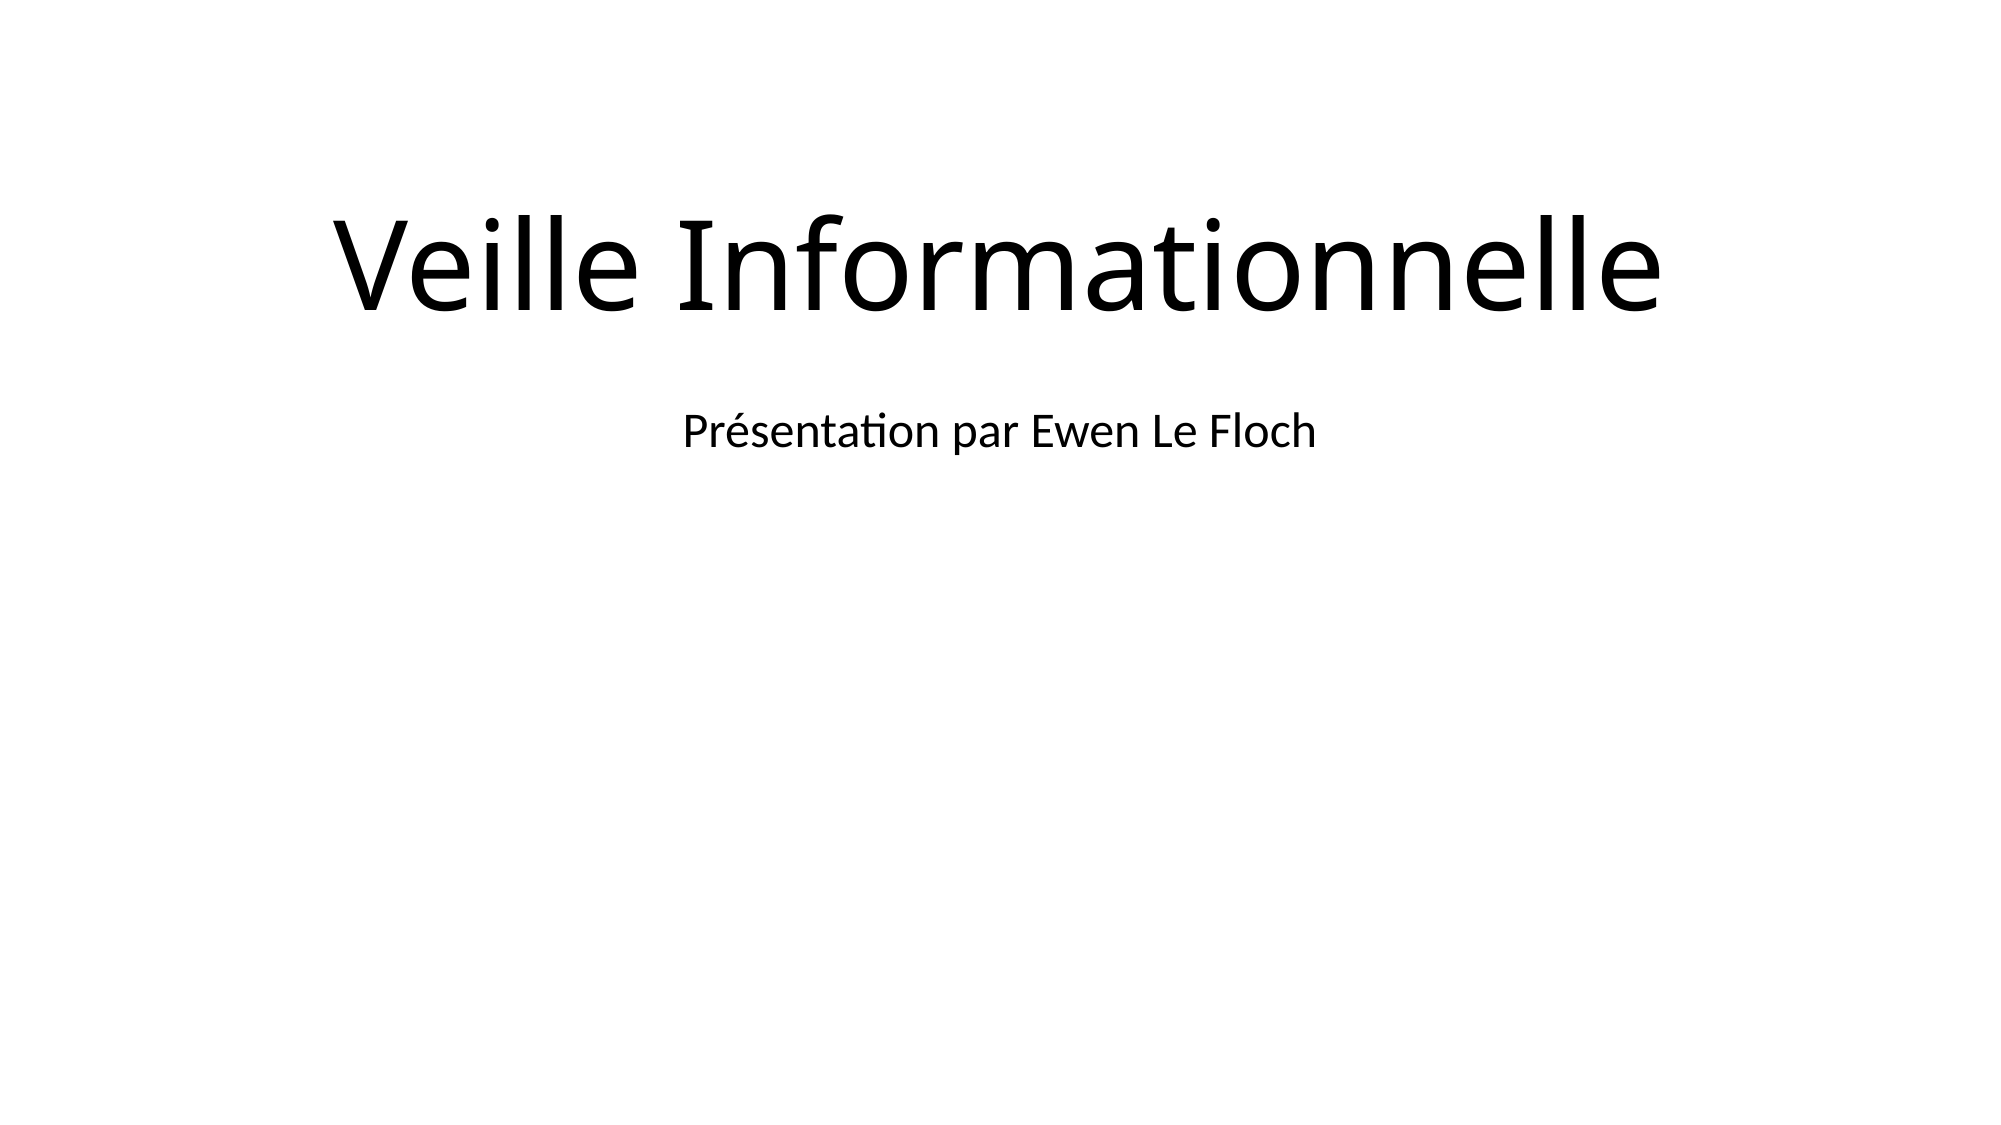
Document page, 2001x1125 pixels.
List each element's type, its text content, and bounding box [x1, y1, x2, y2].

subtitle Présentation par Ewen Le Floch [249, 397, 1750, 476]
title Veille Informationnelle [249, 184, 1750, 346]
